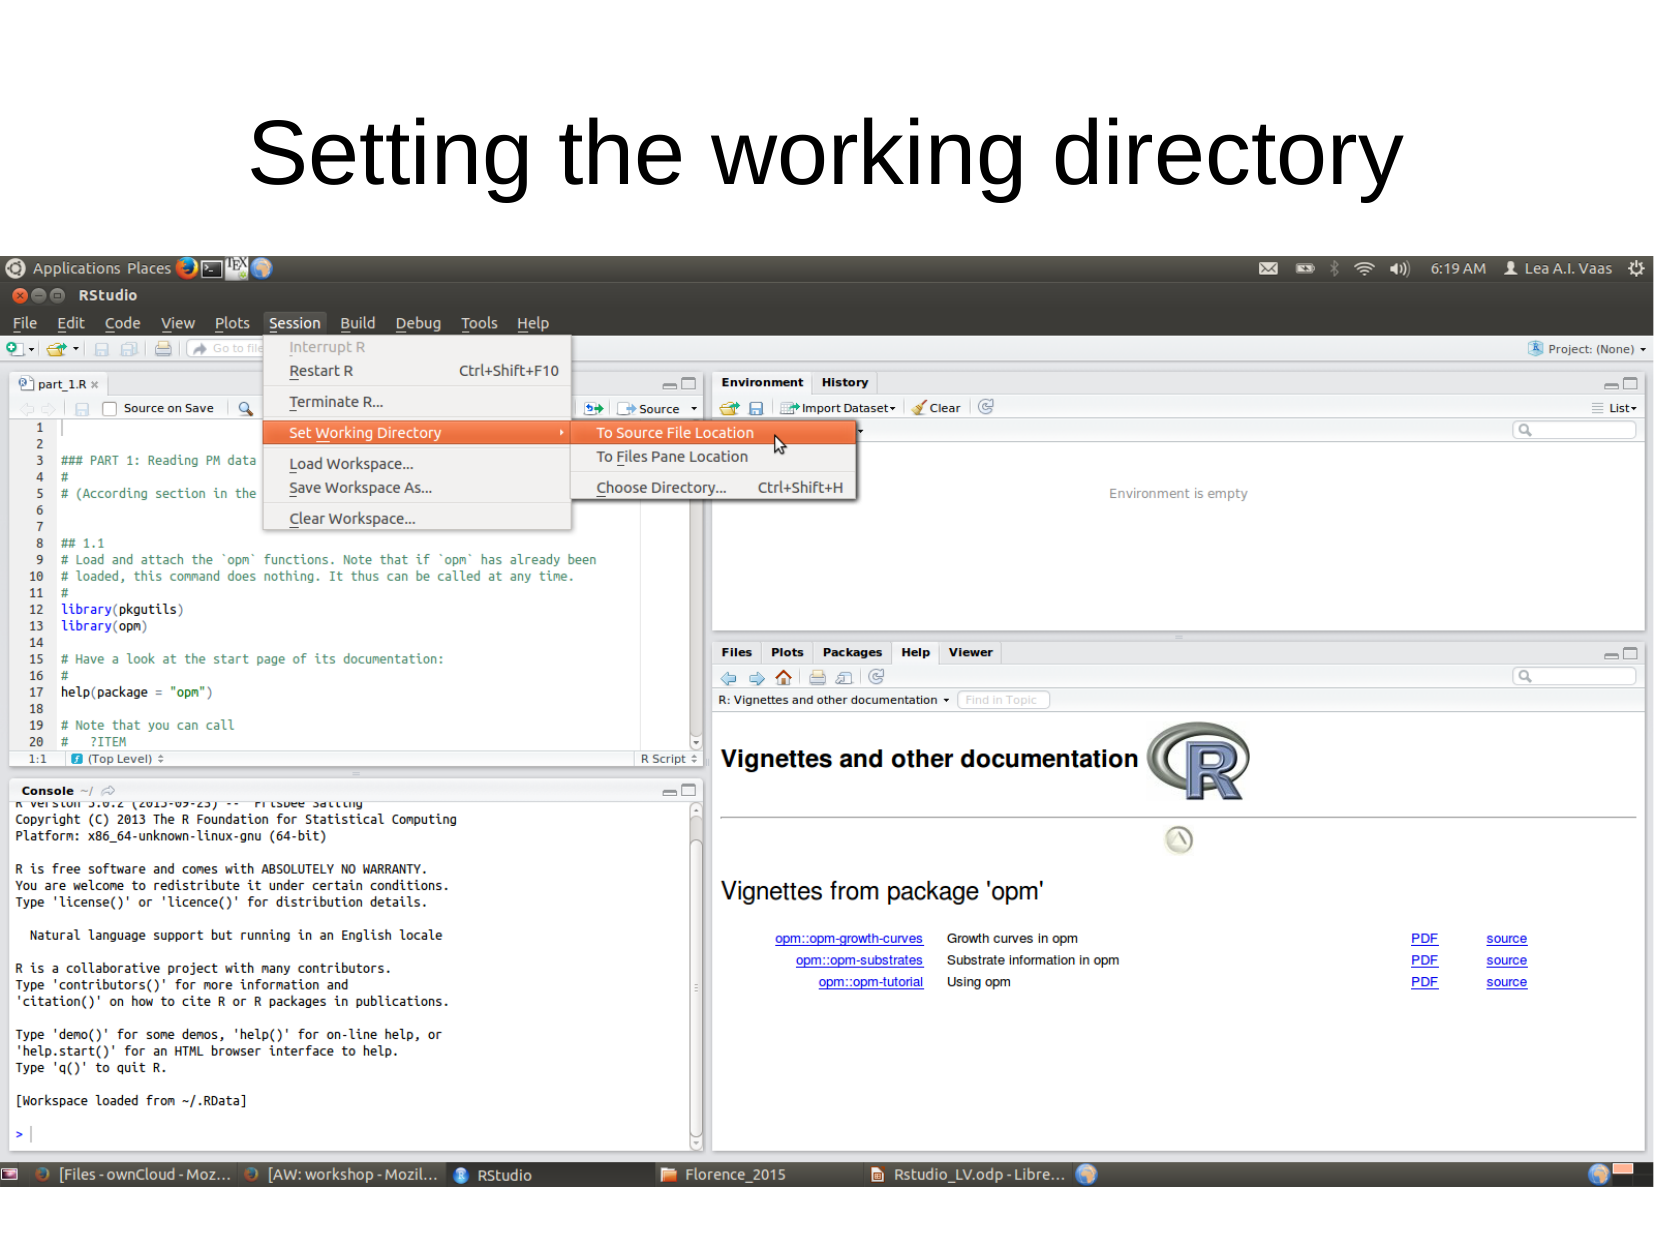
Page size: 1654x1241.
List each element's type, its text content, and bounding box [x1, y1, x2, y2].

title Setting the working directory [82, 49, 1571, 256]
picture [0, 256, 1654, 1188]
